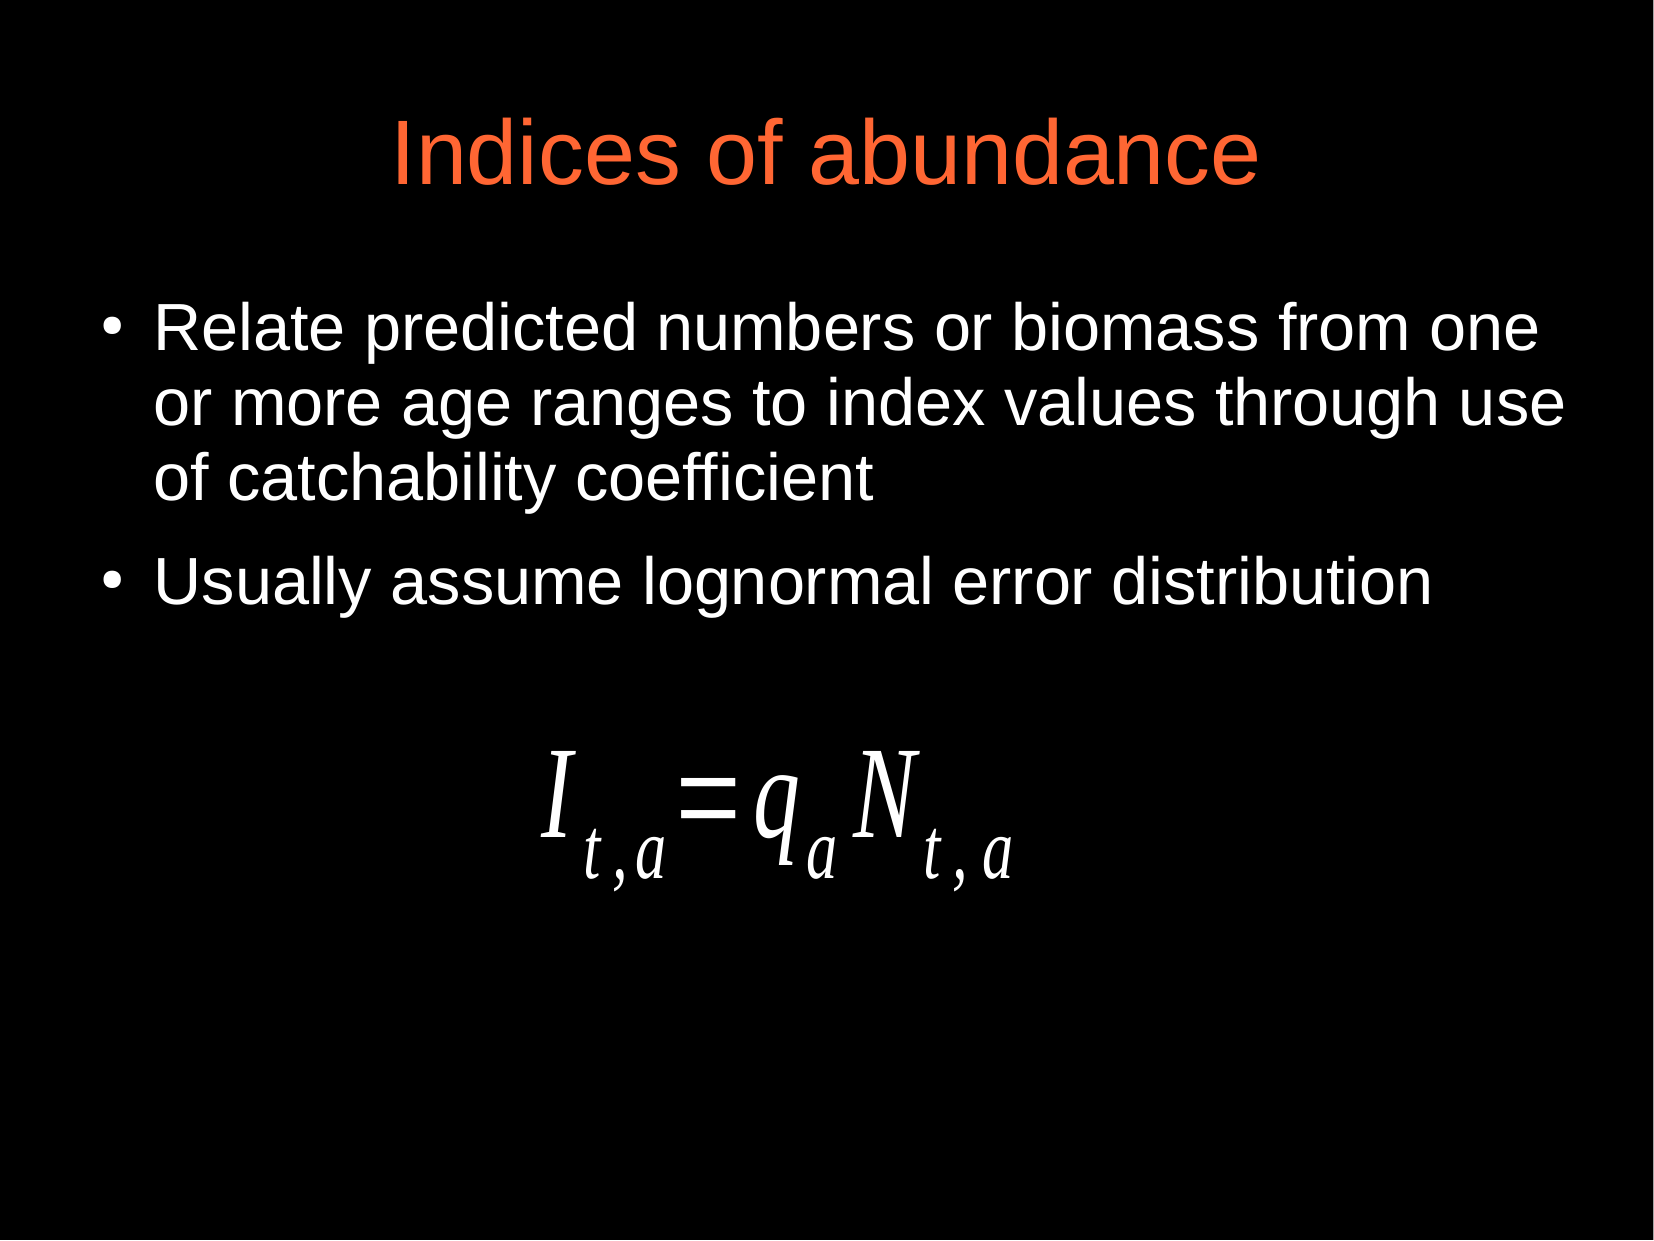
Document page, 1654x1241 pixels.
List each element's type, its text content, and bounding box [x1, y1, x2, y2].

chart [512, 675, 1044, 897]
list Relate predicted numbers or biomass from one or more age ranges to index values through use of catchability coefficient Usually assume lognormal error distribution [82, 290, 1571, 1109]
title Indices of abundance [82, 49, 1571, 257]
